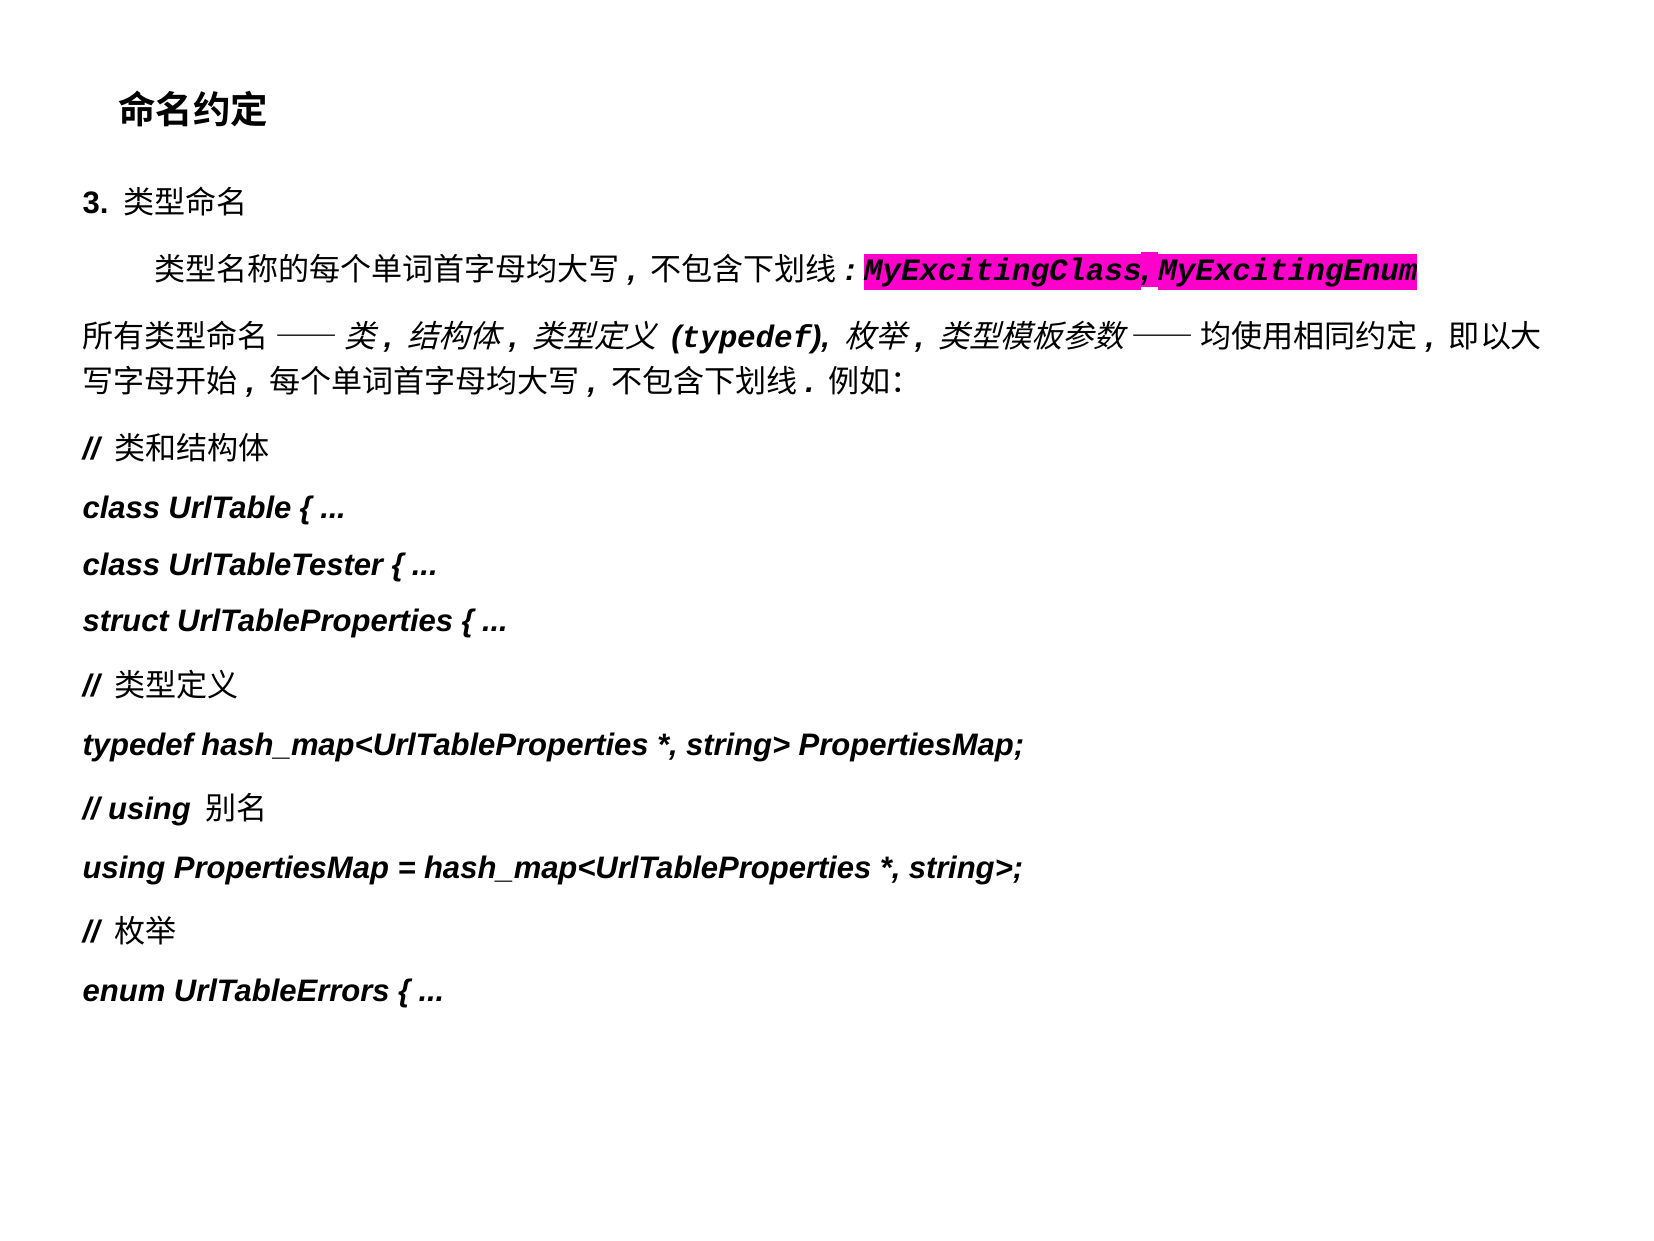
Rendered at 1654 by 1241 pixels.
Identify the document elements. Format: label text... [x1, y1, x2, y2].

list 3. 类型命名 类型名称的每个单词首字母均大写, 不包含下划线: MyExcitingClass, MyExcitingEnum 所有类型命名 —— 类, 结构体, 类型定义 (typedef), 枚举, 类型模板参数 —— 均使用相同约定, 即以大写字母开始, 每个单词首字母均大写, 不包含下划线. 例如： // 类和结构体 class UrlTable { ... class UrlTableTester { ... struct UrlTableProperties { ... // 类型定义 typedef hash_map<UrlTableProperties *, string> PropertiesMap; // using 别名 using PropertiesMap = hash_map<UrlTableProperties *, string>; // 枚举 enum UrlTableErrors { ... [82, 177, 1571, 1010]
title 命名约定 [82, 49, 485, 166]
